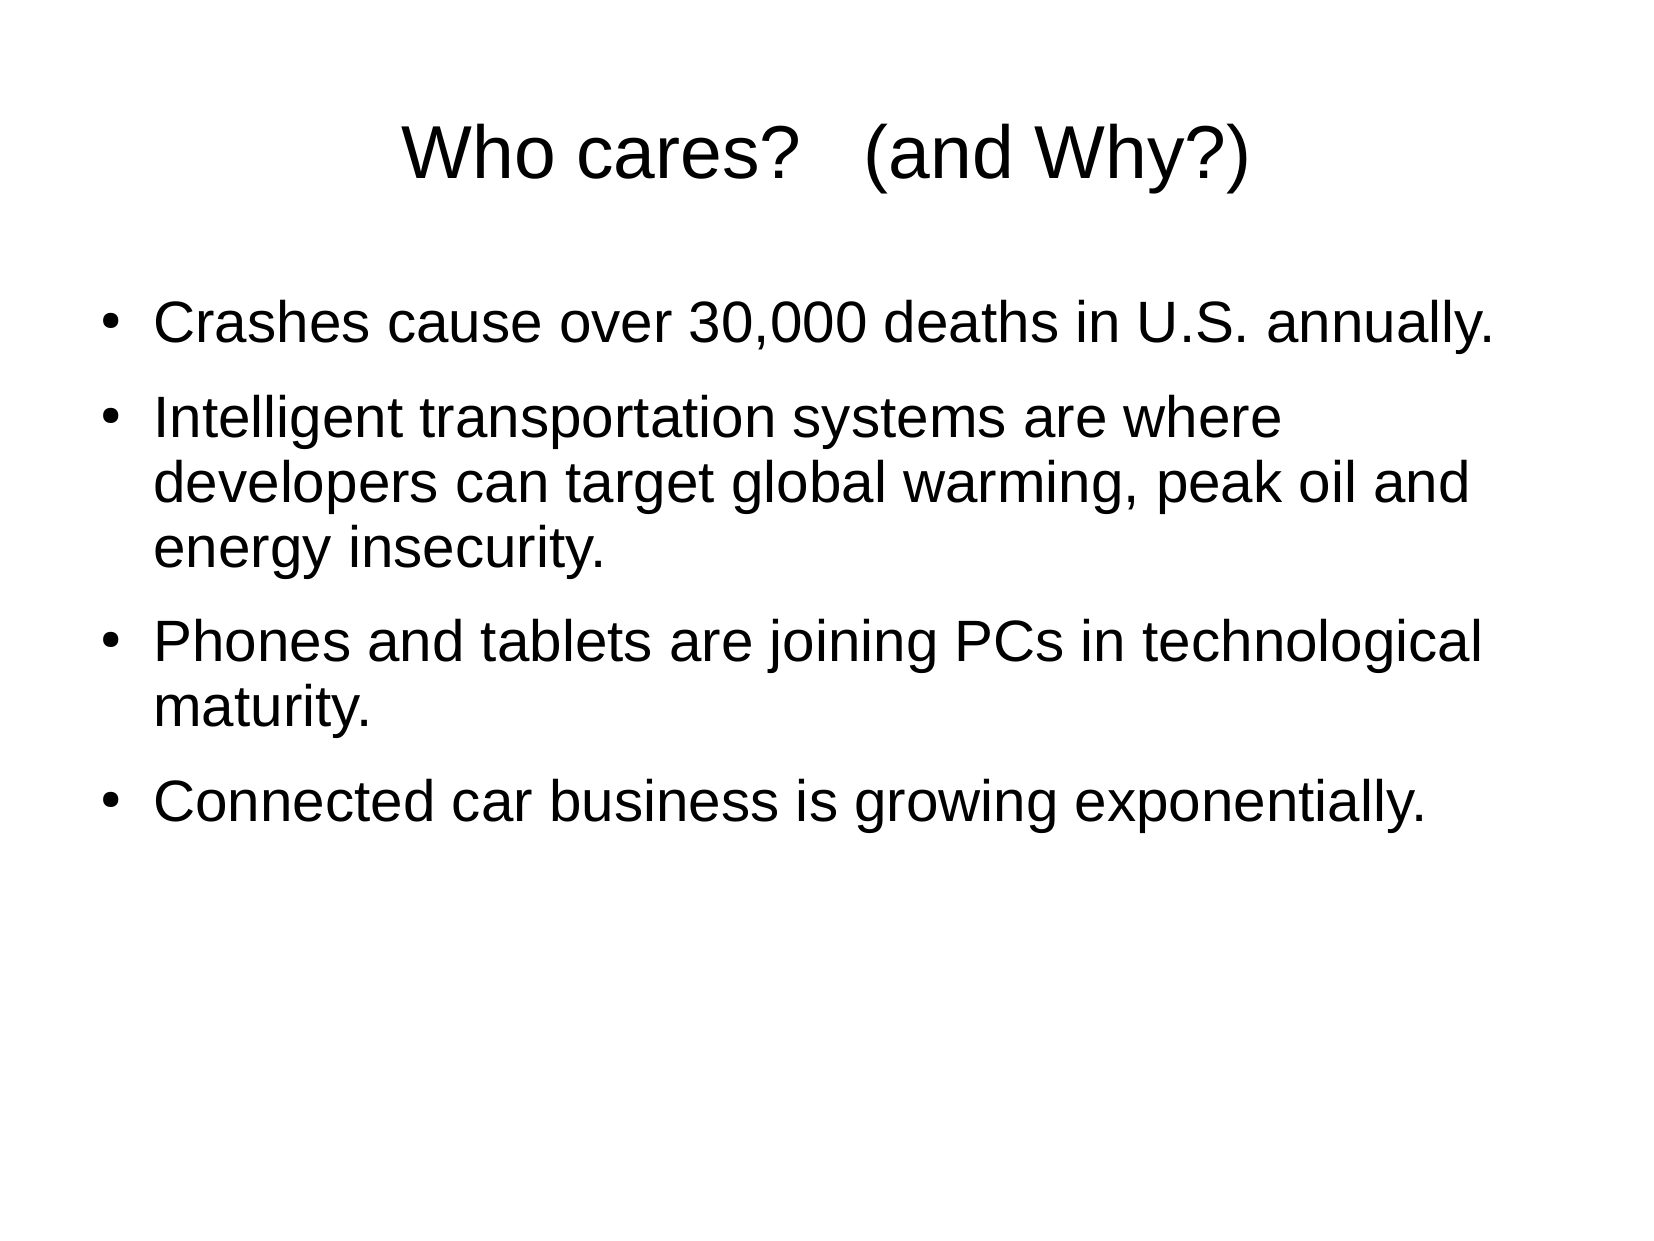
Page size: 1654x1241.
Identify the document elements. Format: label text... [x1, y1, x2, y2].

list Crashes cause over 30,000 deaths in U.S. annually. Intelligent transportation systems are where developers can target global warming, peak oil and energy insecurity. Phones and tablets are joining PCs in technological maturity. Connected car business is growing exponentially. [82, 290, 1571, 1010]
title Who cares? (and Why?) [82, 49, 1571, 257]
